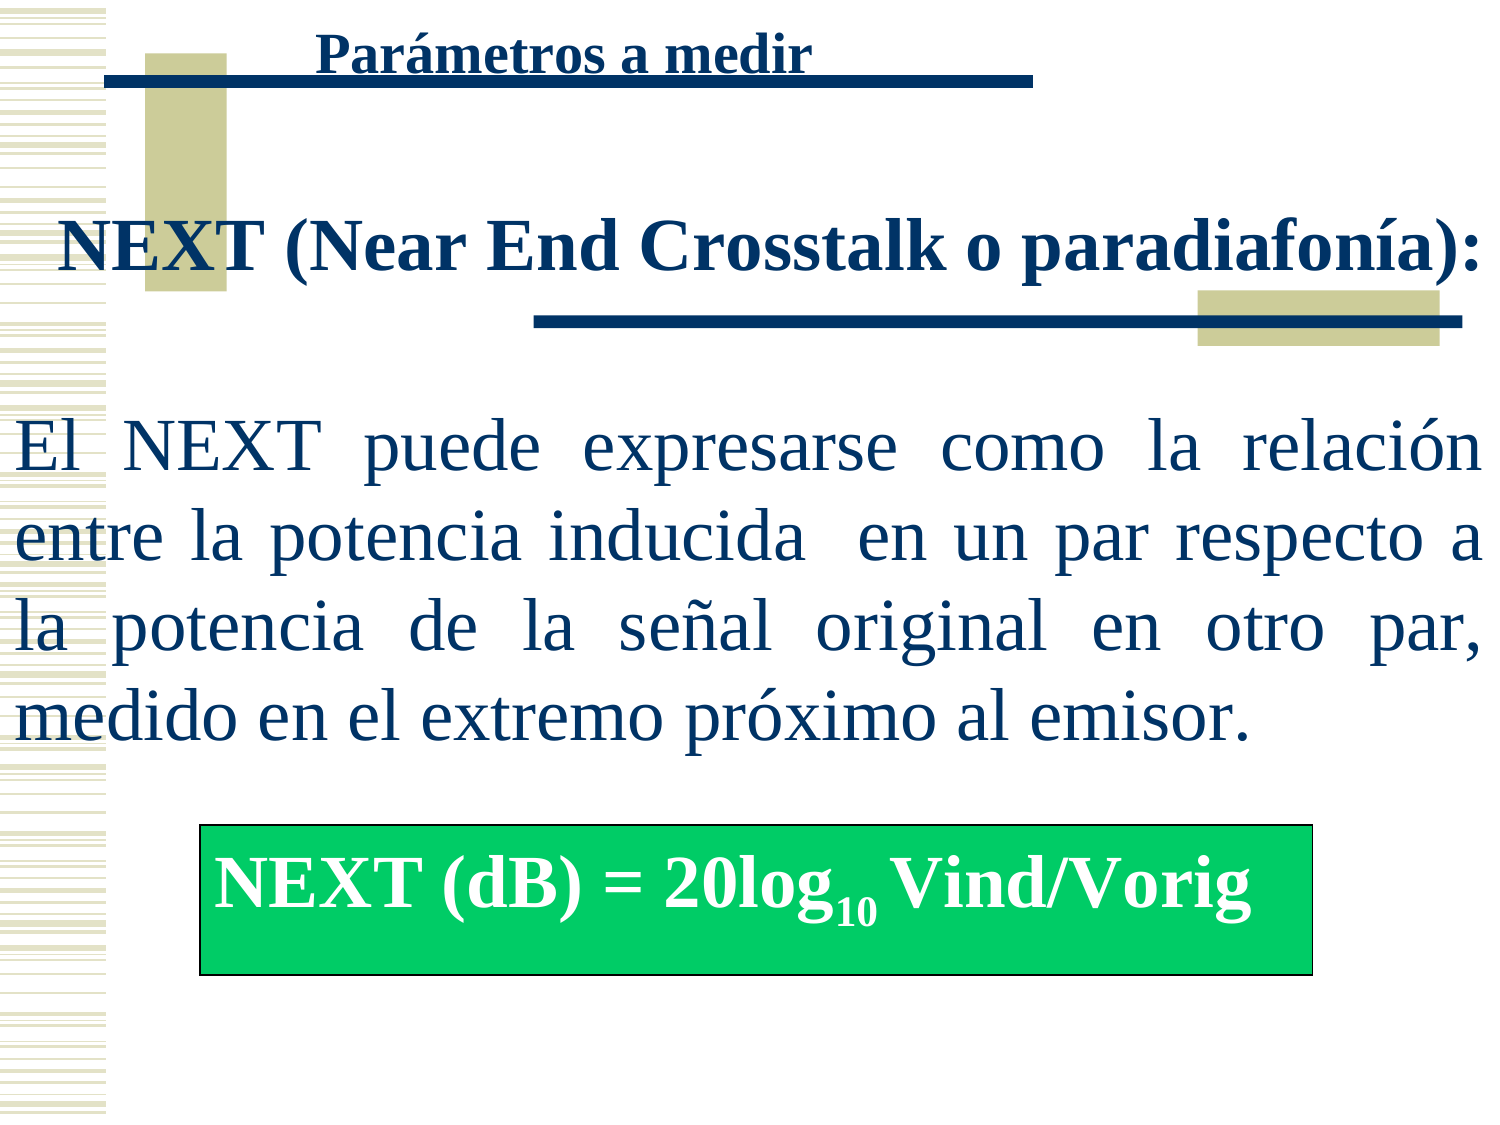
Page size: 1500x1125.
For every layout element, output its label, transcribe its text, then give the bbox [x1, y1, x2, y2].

text_box NEXT (dB) = 20log10 Vind/Vorig [200, 825, 1313, 976]
text_box El NEXT puede expresarse como la relación entre la potencia inducida en un par respecto a la potencia de la señal original en otro par, medido en el extremo próximo al emisor. [0, 387, 1500, 853]
text_box NEXT (Near End Crosstalk o paradiafonía): [42, 187, 1500, 293]
text_box Parámetros a medir [300, 7, 829, 94]
